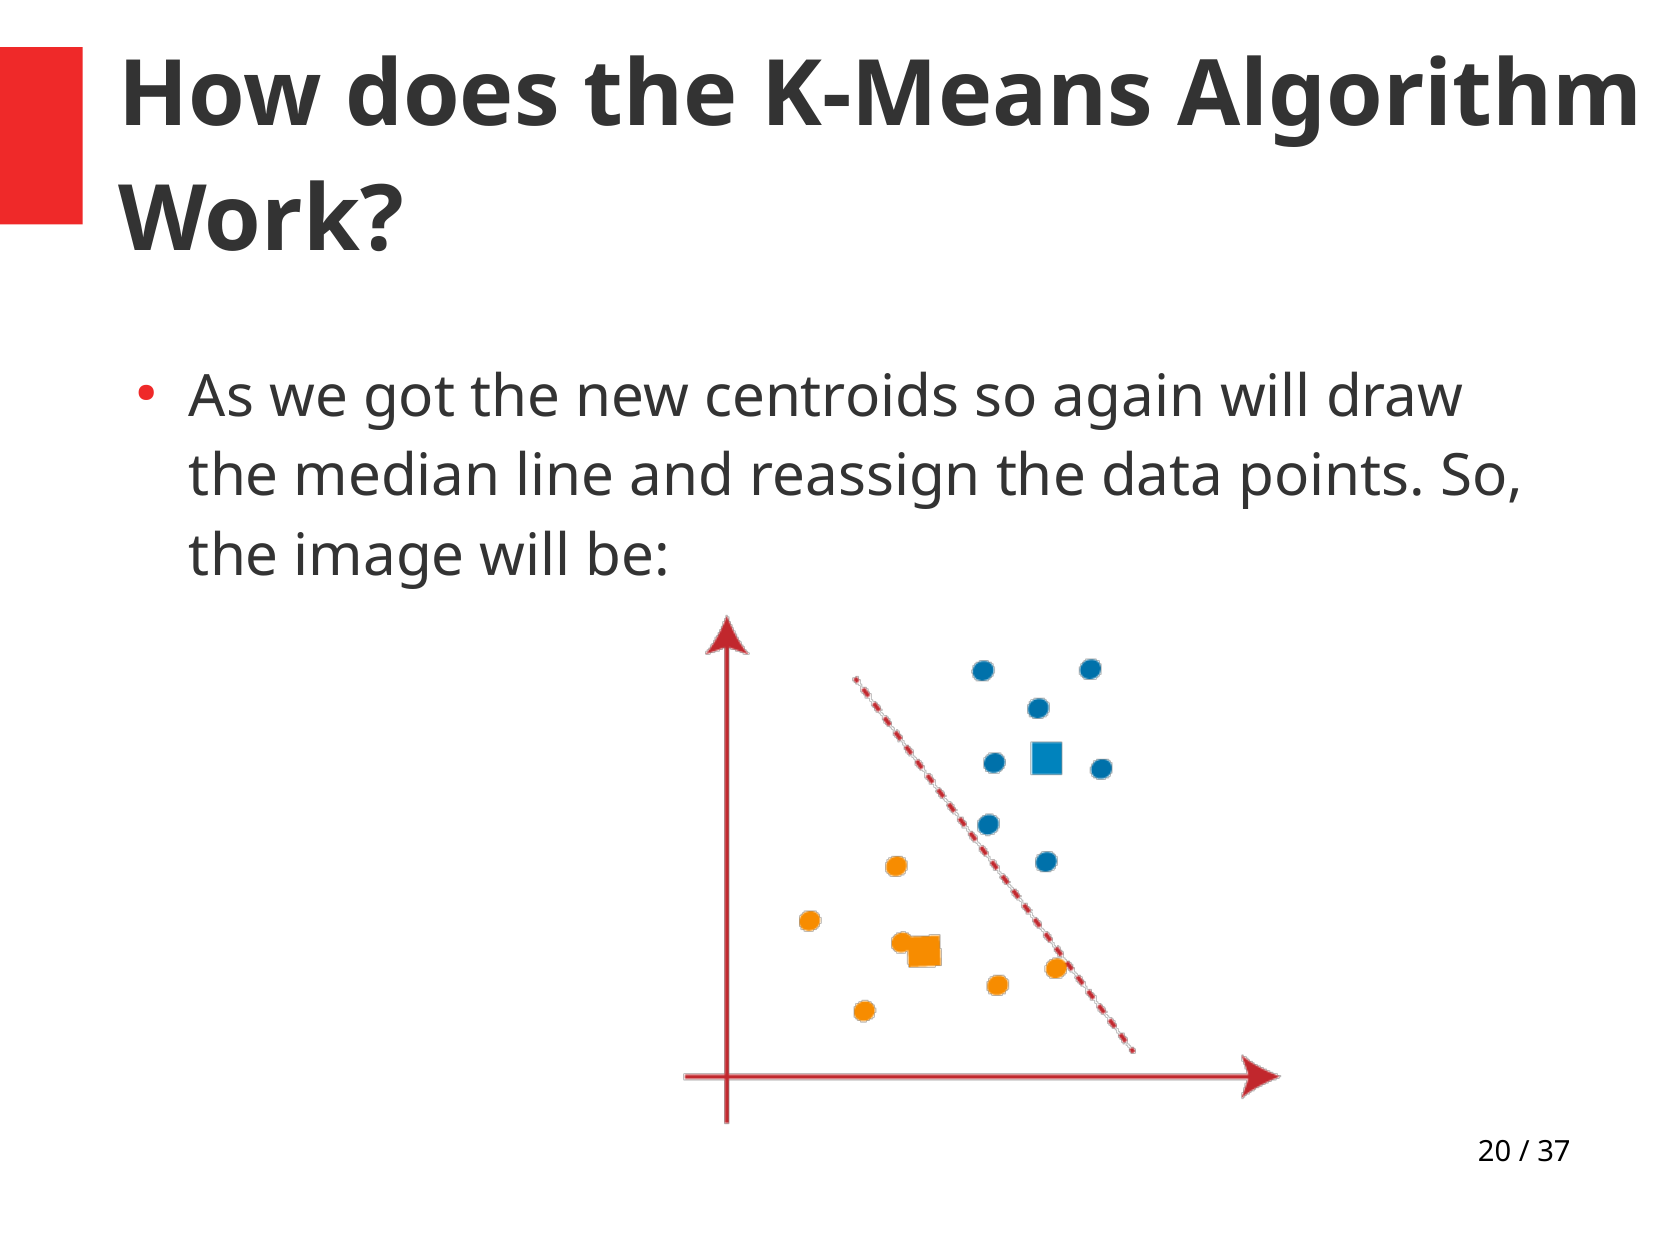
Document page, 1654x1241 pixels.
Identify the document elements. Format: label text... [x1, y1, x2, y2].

title How does the K-Means Algorithm Work? [118, 28, 1654, 278]
list As we got the new centroids so again will draw the median line and reassign the data points. So, the image will be: [118, 354, 1536, 1074]
picture [673, 556, 1303, 1182]
